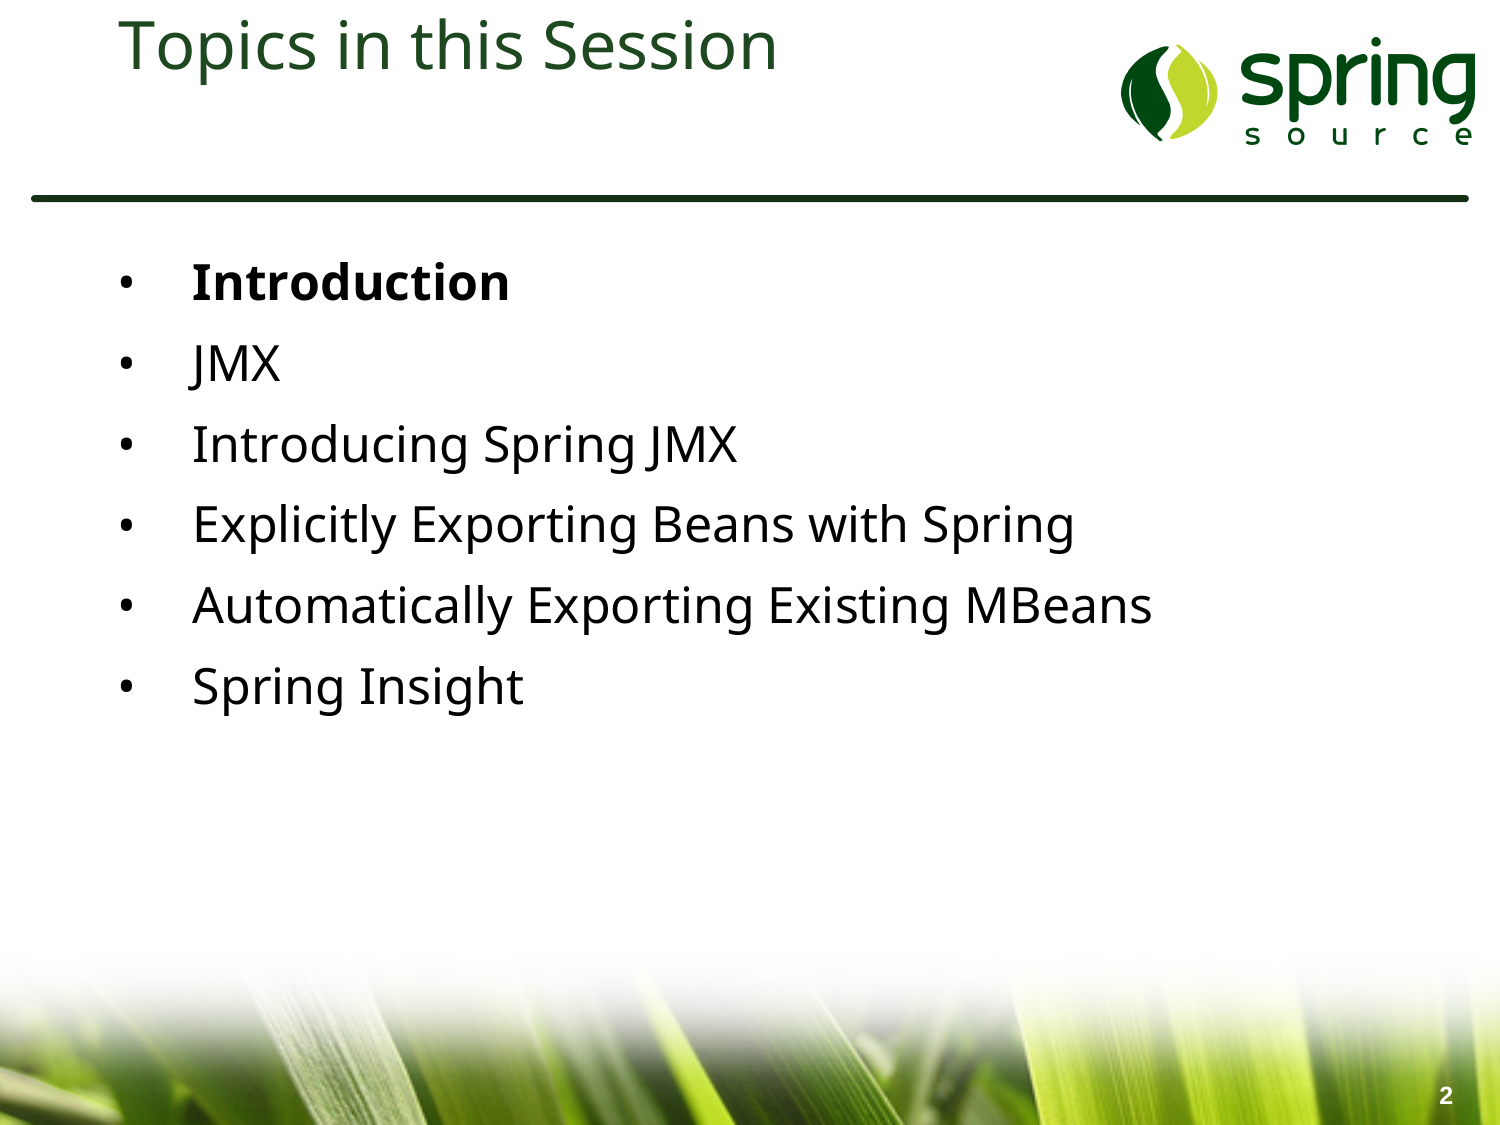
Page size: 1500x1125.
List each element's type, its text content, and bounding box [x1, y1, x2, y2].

list Introduction JMX Introducing Spring JMX Explicitly Exporting Beans with Spring Automatically Exporting Existing MBeans Spring Insight [103, 239, 1394, 903]
picture [1136, 37, 1475, 145]
title Topics in this Session [103, 0, 1136, 178]
picture [0, 944, 1500, 1125]
